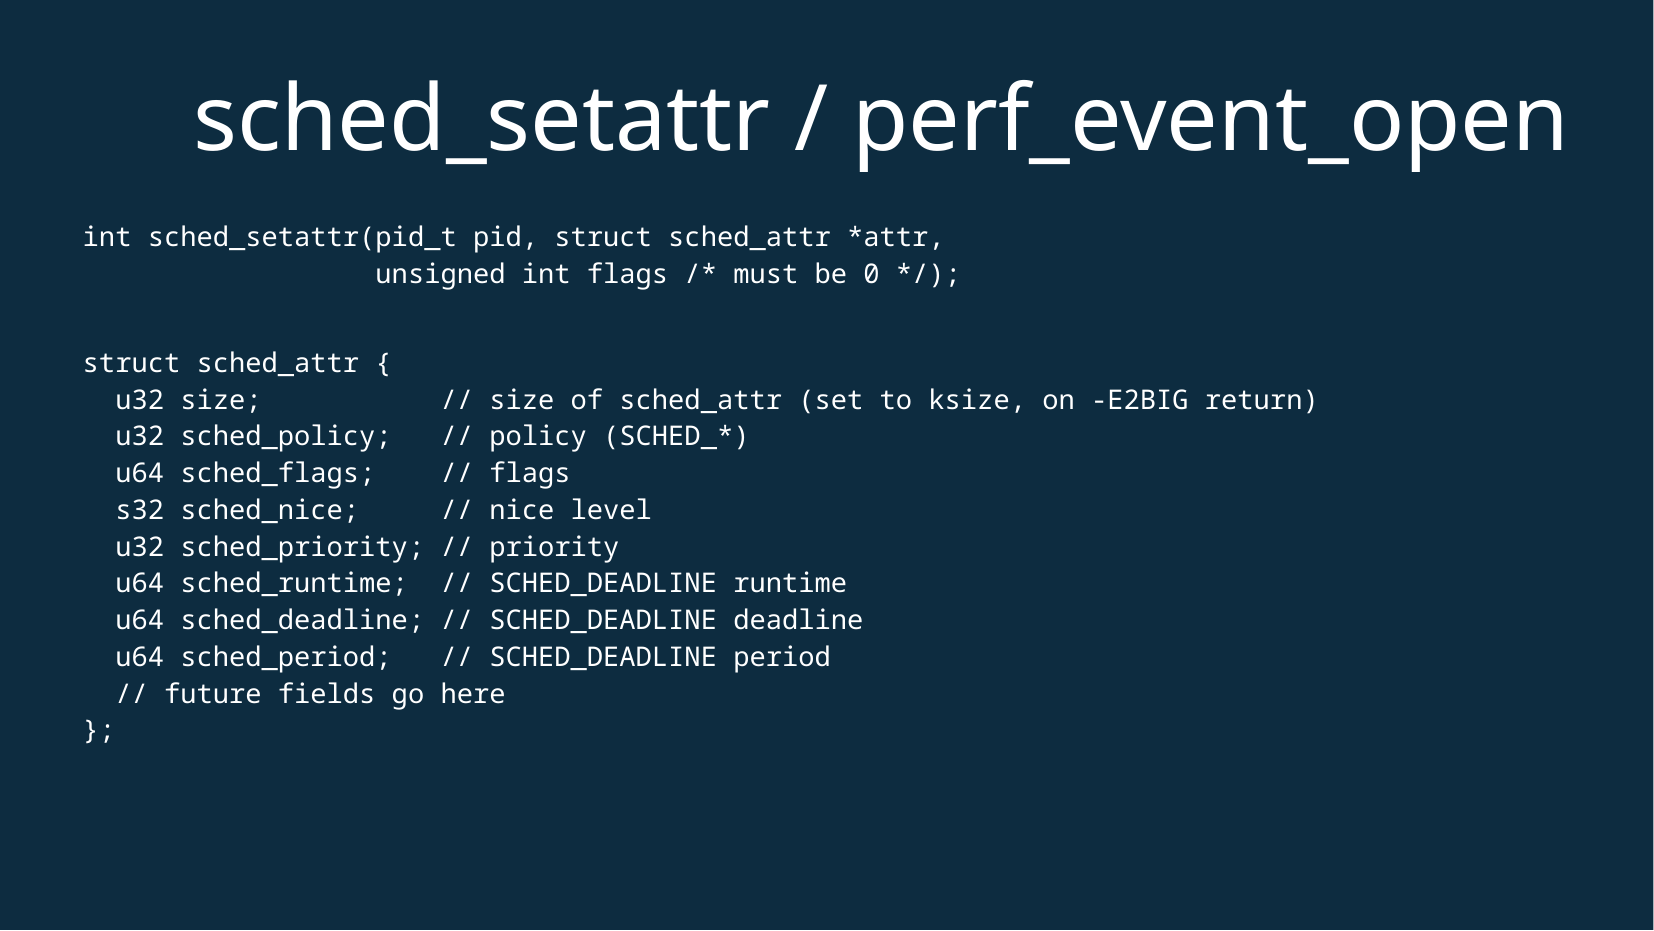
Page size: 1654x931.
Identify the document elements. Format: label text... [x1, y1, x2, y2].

list int sched_setattr(pid_t pid, struct sched_attr *attr, unsigned int flags /* must be 0 */); struct sched_attr { u32 size; // size of sched_attr (set to ksize, on -E2BIG return) u32 sched_policy; // policy (SCHED_*) u64 sched_flags; // flags s32 sched_nice; // nice level u32 sched_priority; // priority u64 sched_runtime; // SCHED_DEADLINE runtime u64 sched_deadline; // SCHED_DEADLINE deadline u64 sched_period; // SCHED_DEADLINE period // future fields go here }; [82, 217, 1571, 758]
title sched_setattr / perf_event_open [82, 37, 1571, 193]
